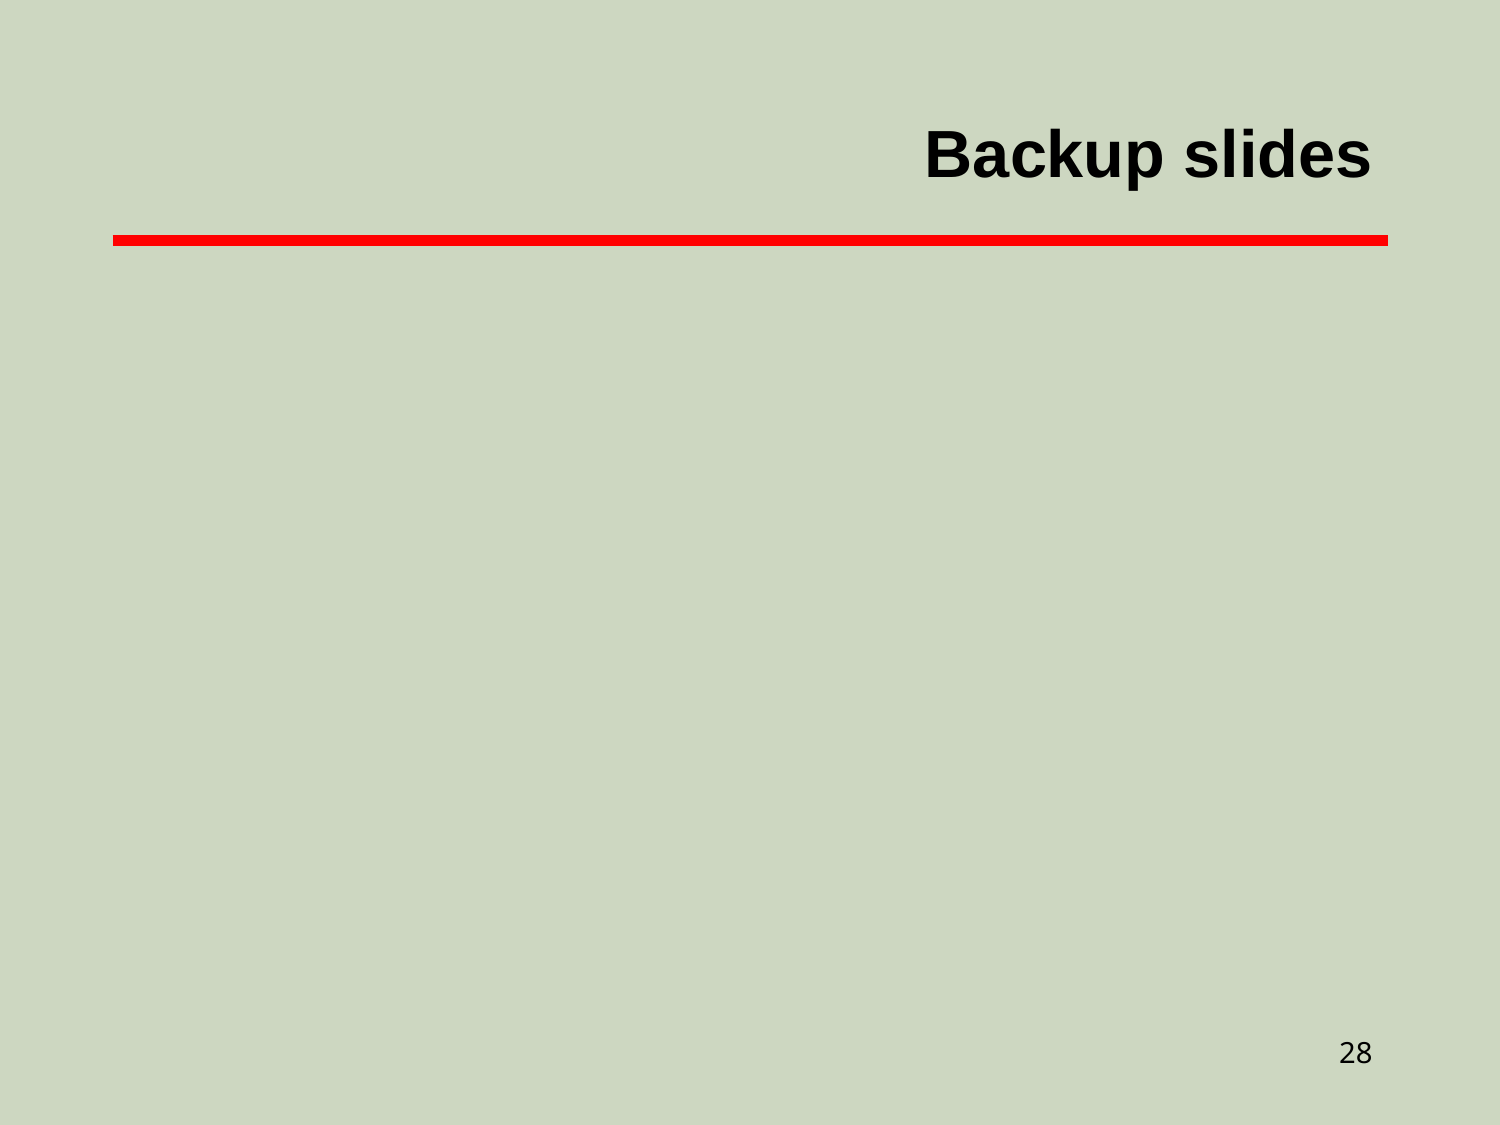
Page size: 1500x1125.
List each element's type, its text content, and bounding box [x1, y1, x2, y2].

title Backup slides [337, 85, 1388, 224]
